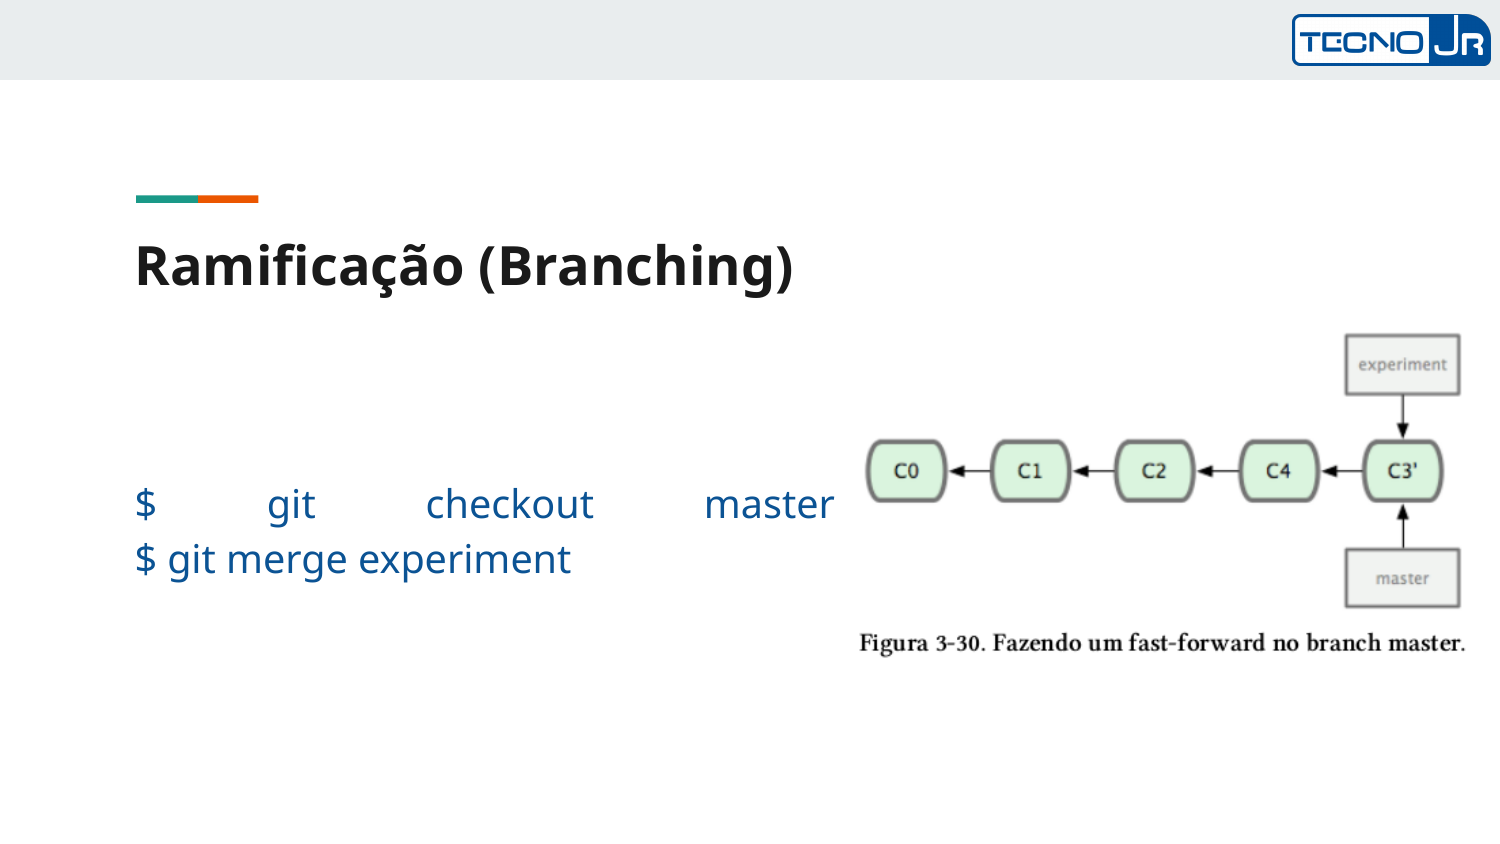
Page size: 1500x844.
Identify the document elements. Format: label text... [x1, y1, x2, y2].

picture [1292, 14, 1491, 66]
list $ git checkout master $ git merge experiment [119, 341, 851, 712]
title Ramificação (Branching) [119, 216, 1381, 305]
picture [850, 329, 1475, 659]
